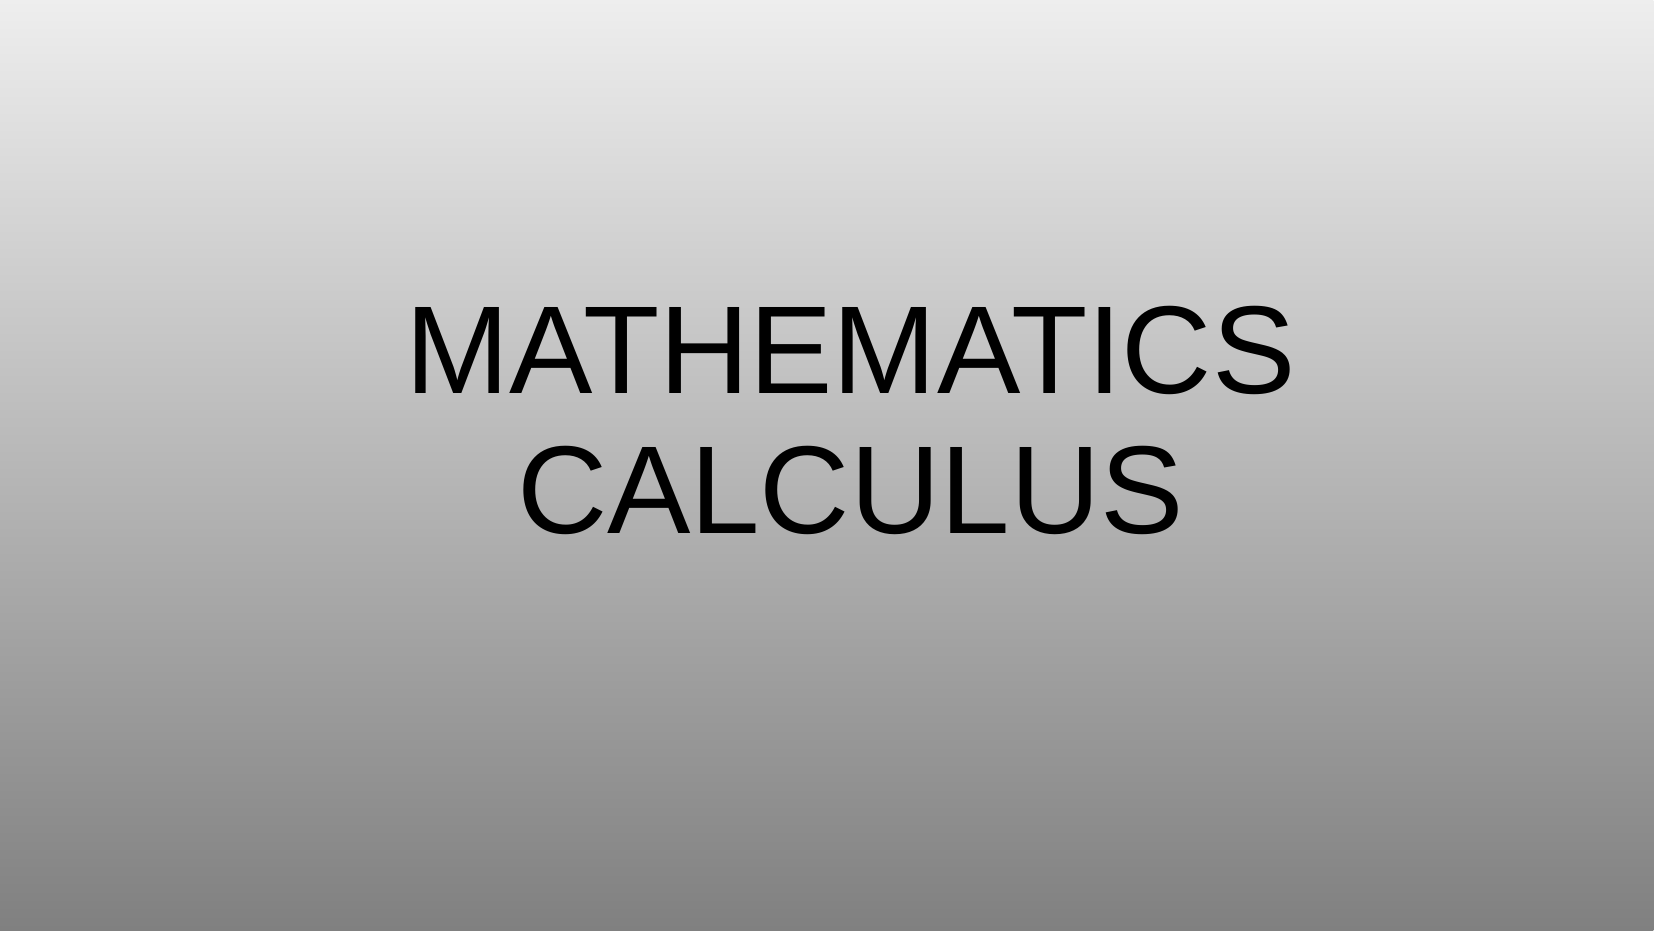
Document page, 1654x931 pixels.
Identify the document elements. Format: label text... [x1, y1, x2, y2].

title MATHEMATICS CALCULUS [106, 280, 1595, 560]
